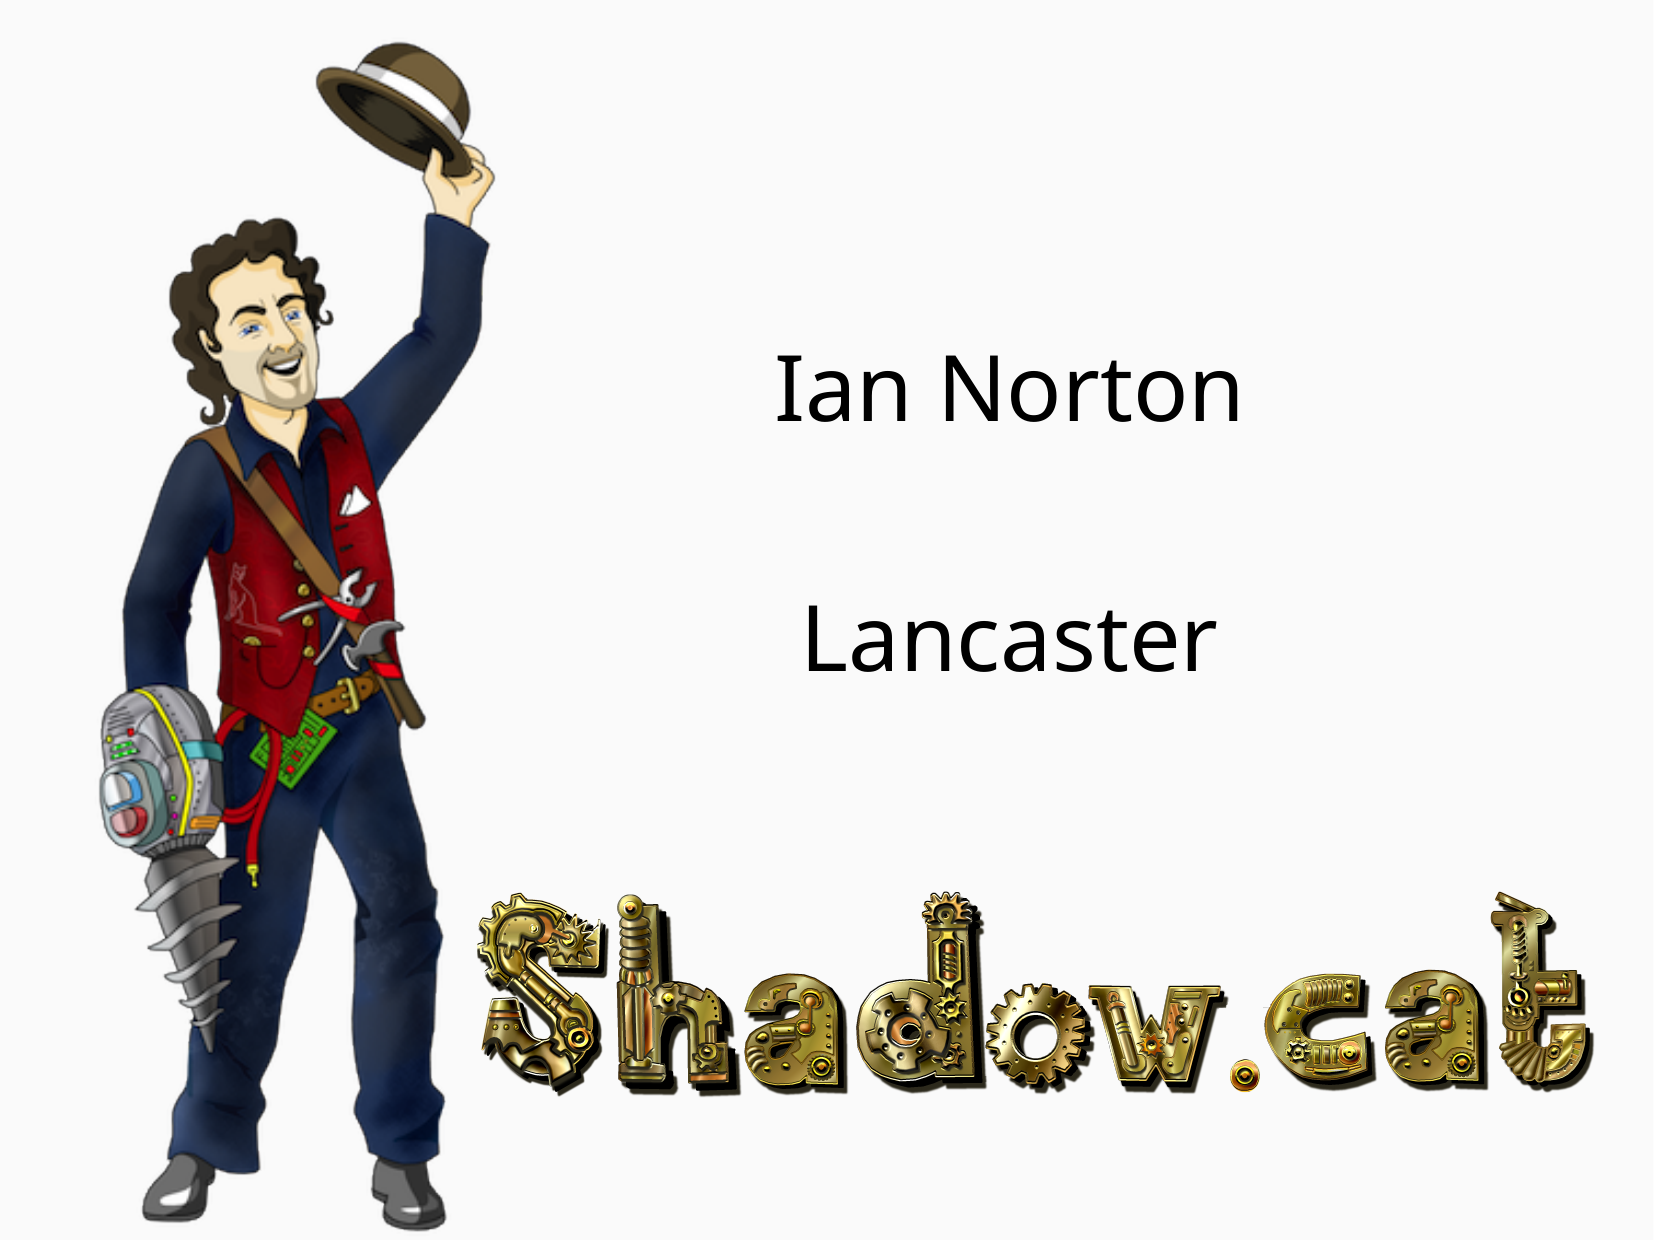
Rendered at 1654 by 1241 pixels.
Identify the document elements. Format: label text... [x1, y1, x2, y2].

picture [82, 29, 1597, 1241]
subtitle Ian Norton Lancaster [448, 140, 1571, 882]
